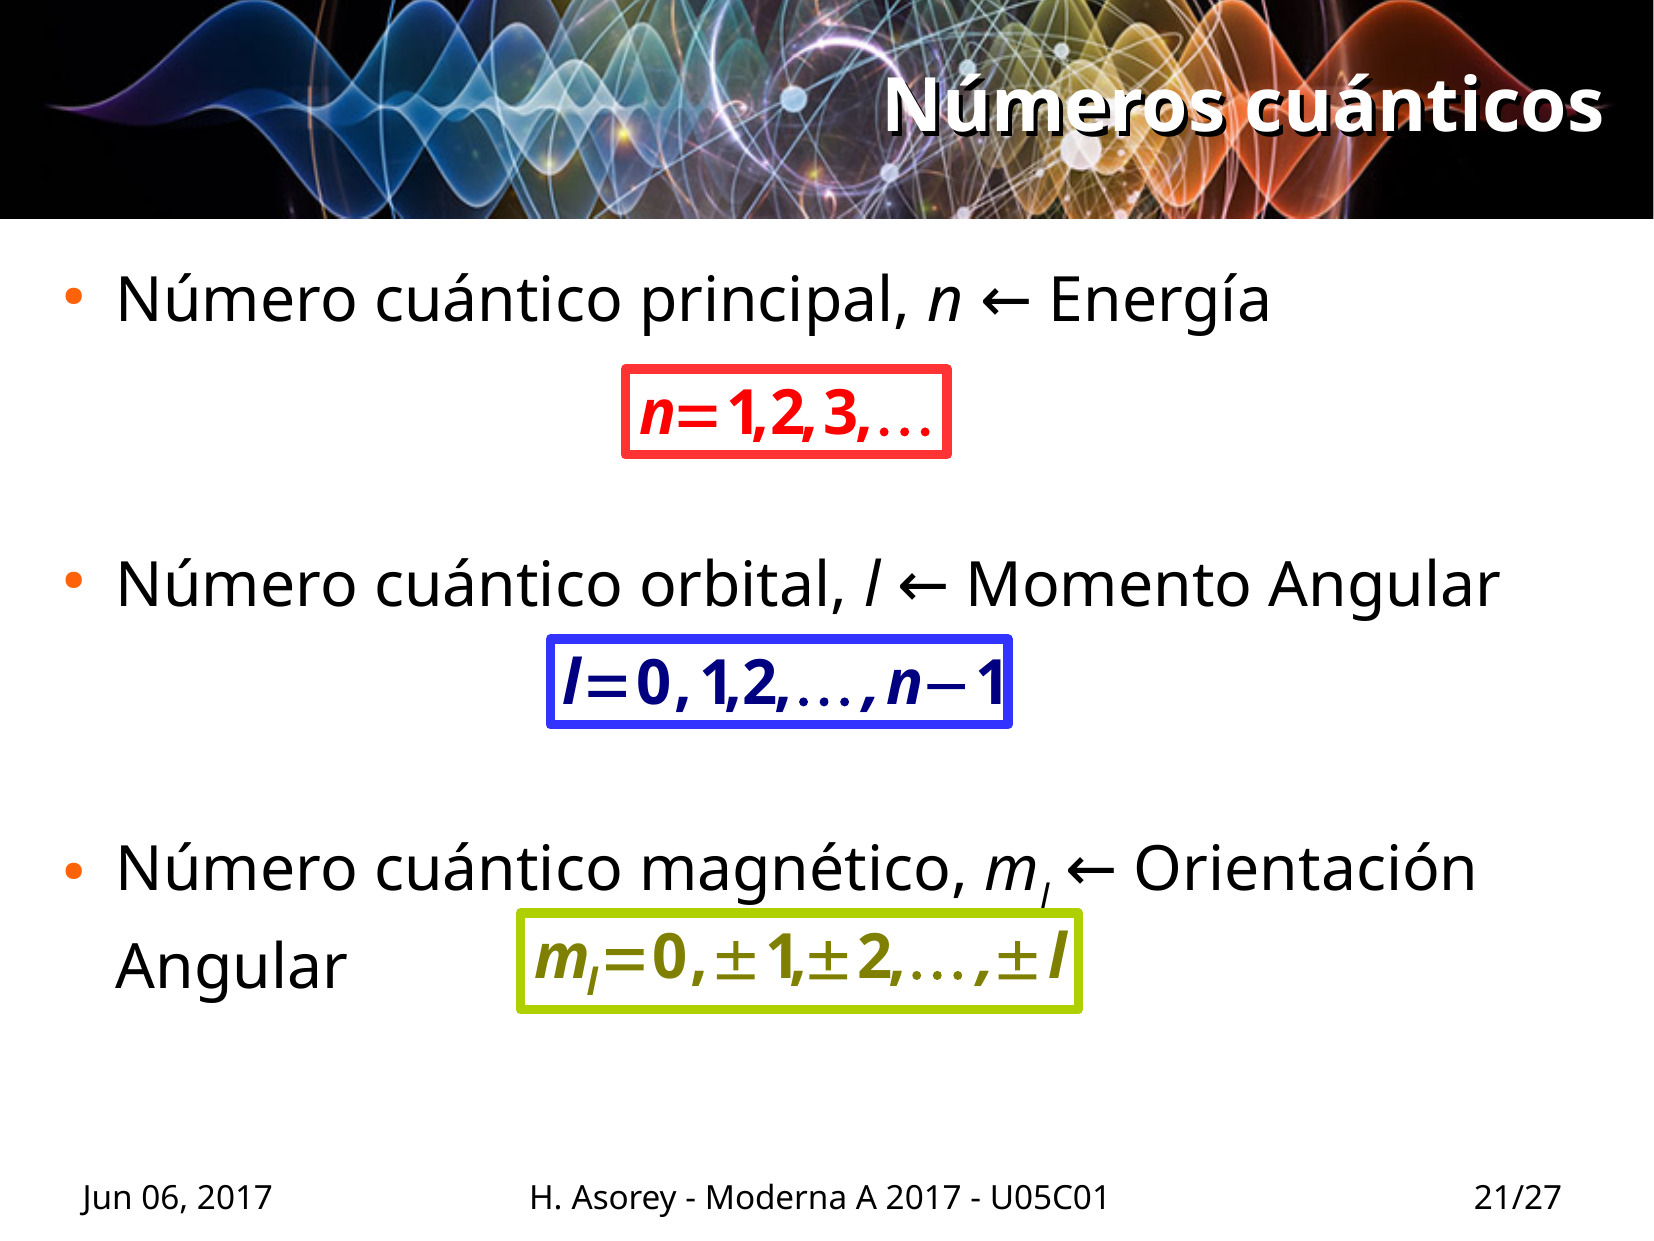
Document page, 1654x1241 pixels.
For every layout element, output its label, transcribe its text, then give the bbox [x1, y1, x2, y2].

chart [525, 917, 1074, 1006]
title Números cuánticos [45, 15, 1606, 191]
chart [630, 373, 943, 451]
picture [0, 0, 1654, 219]
list Número cuántico principal, n ← Energía Número cuántico orbital, l ← Momento Angular Número cuántico magnético, ml ← Orientación Angular [45, 255, 1606, 1156]
chart [555, 643, 1004, 721]
